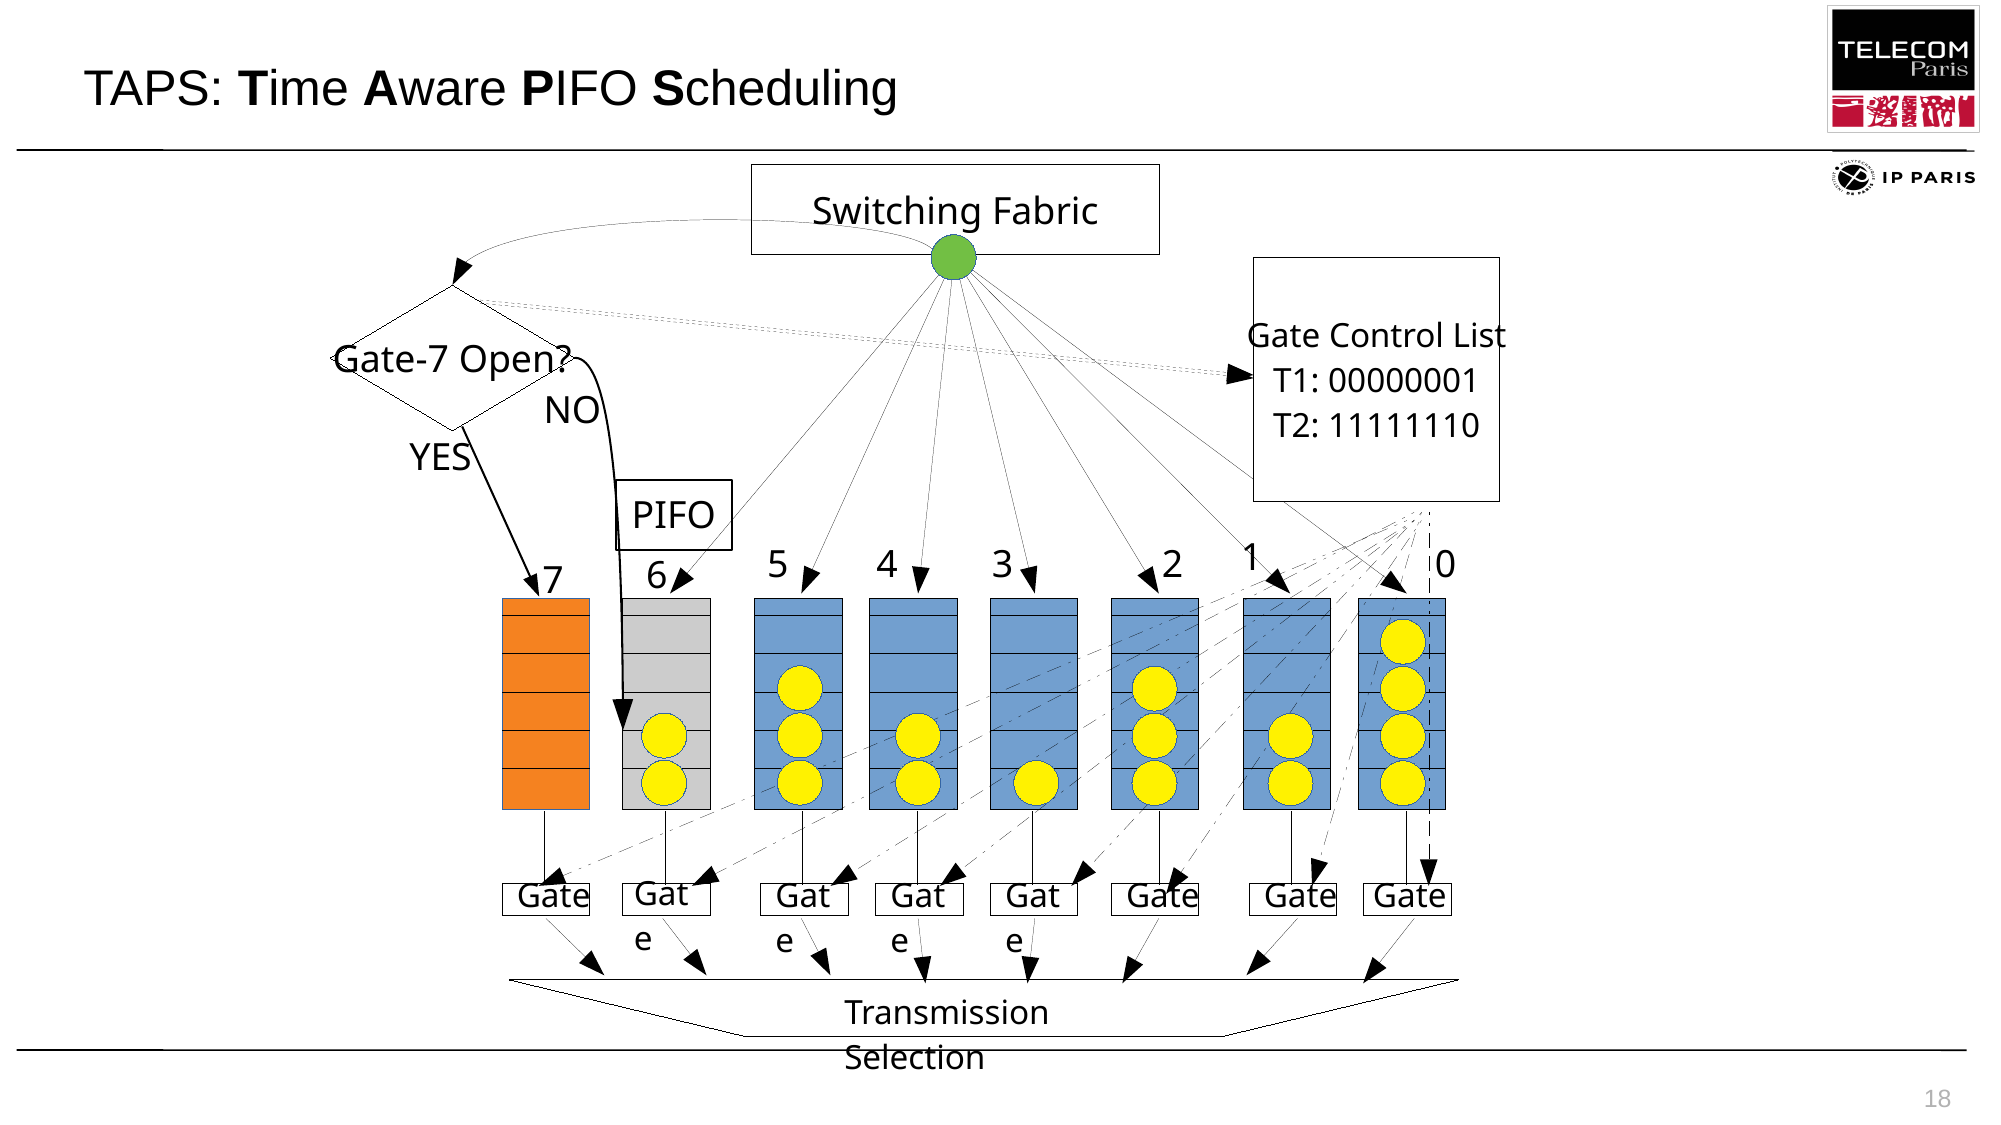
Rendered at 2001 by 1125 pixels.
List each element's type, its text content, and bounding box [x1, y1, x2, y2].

text_box PIFO [616, 479, 732, 550]
text_box Gate [990, 864, 1092, 981]
text_box Gate [1249, 864, 1358, 984]
text_box [526, 979, 829, 1037]
text_box 4 [861, 529, 910, 604]
text_box 7 [527, 546, 576, 621]
text_box 3 [977, 529, 1026, 604]
text_box [754, 654, 843, 810]
text_box [576, 598, 590, 615]
text_box [1174, 979, 1441, 1037]
text_box [1243, 693, 1331, 810]
text_box [869, 616, 958, 653]
slide_number <number> [1485, 1067, 1967, 1125]
text_box [1243, 616, 1331, 653]
text_box Transmission Selection [829, 981, 1174, 1044]
text_box Gate [1111, 864, 1215, 984]
text_box [990, 654, 1078, 692]
text_box [1358, 598, 1446, 615]
text_box [754, 598, 843, 615]
text_box [990, 693, 1078, 730]
text_box [502, 693, 590, 730]
text_box [869, 598, 958, 615]
text_box [622, 693, 711, 810]
text_box [990, 616, 1078, 653]
text_box [624, 654, 711, 692]
text_box Switching Fabric [751, 221, 932, 255]
text_box YES [394, 422, 496, 497]
text_box [1111, 616, 1199, 653]
text_box Switching Fabric [751, 164, 1160, 255]
text_box [680, 598, 711, 615]
text_box [869, 654, 958, 692]
text_box 2 [1147, 529, 1196, 604]
text_box Gate [1358, 864, 1470, 984]
text_box [1111, 654, 1199, 810]
text_box [502, 731, 590, 768]
text_box Gate Control List T1: 00000001 T2: 11111110 [1253, 257, 1500, 502]
text_box Gate [760, 864, 860, 984]
text_box [869, 693, 958, 810]
text_box NO [528, 376, 610, 451]
text_box [931, 234, 977, 280]
text_box Gate [875, 864, 976, 981]
text_box NO [596, 376, 614, 451]
text_box [502, 654, 590, 692]
text_box [1111, 598, 1199, 615]
text_box [502, 598, 527, 615]
picture [1810, 0, 2000, 207]
text_box [990, 598, 1078, 615]
text_box 1 [1225, 523, 1275, 598]
text_box Gate [502, 864, 614, 984]
text_box [623, 598, 631, 615]
text_box [502, 769, 590, 810]
text_box [1358, 616, 1446, 810]
text_box [990, 731, 1078, 810]
title TAPS: Time Aware PIFO Scheduling [83, 13, 1933, 153]
text_box 6 [631, 541, 680, 616]
text_box [502, 616, 590, 653]
text_box 0 [1420, 529, 1469, 604]
text_box Gate-7 Open? [338, 285, 574, 422]
text_box [1243, 598, 1331, 615]
text_box [623, 616, 711, 653]
text_box 5 [752, 529, 801, 604]
text_box [1069, 687, 1078, 692]
text_box [754, 616, 843, 653]
text_box Gate [618, 862, 722, 982]
text_box [1243, 654, 1331, 692]
